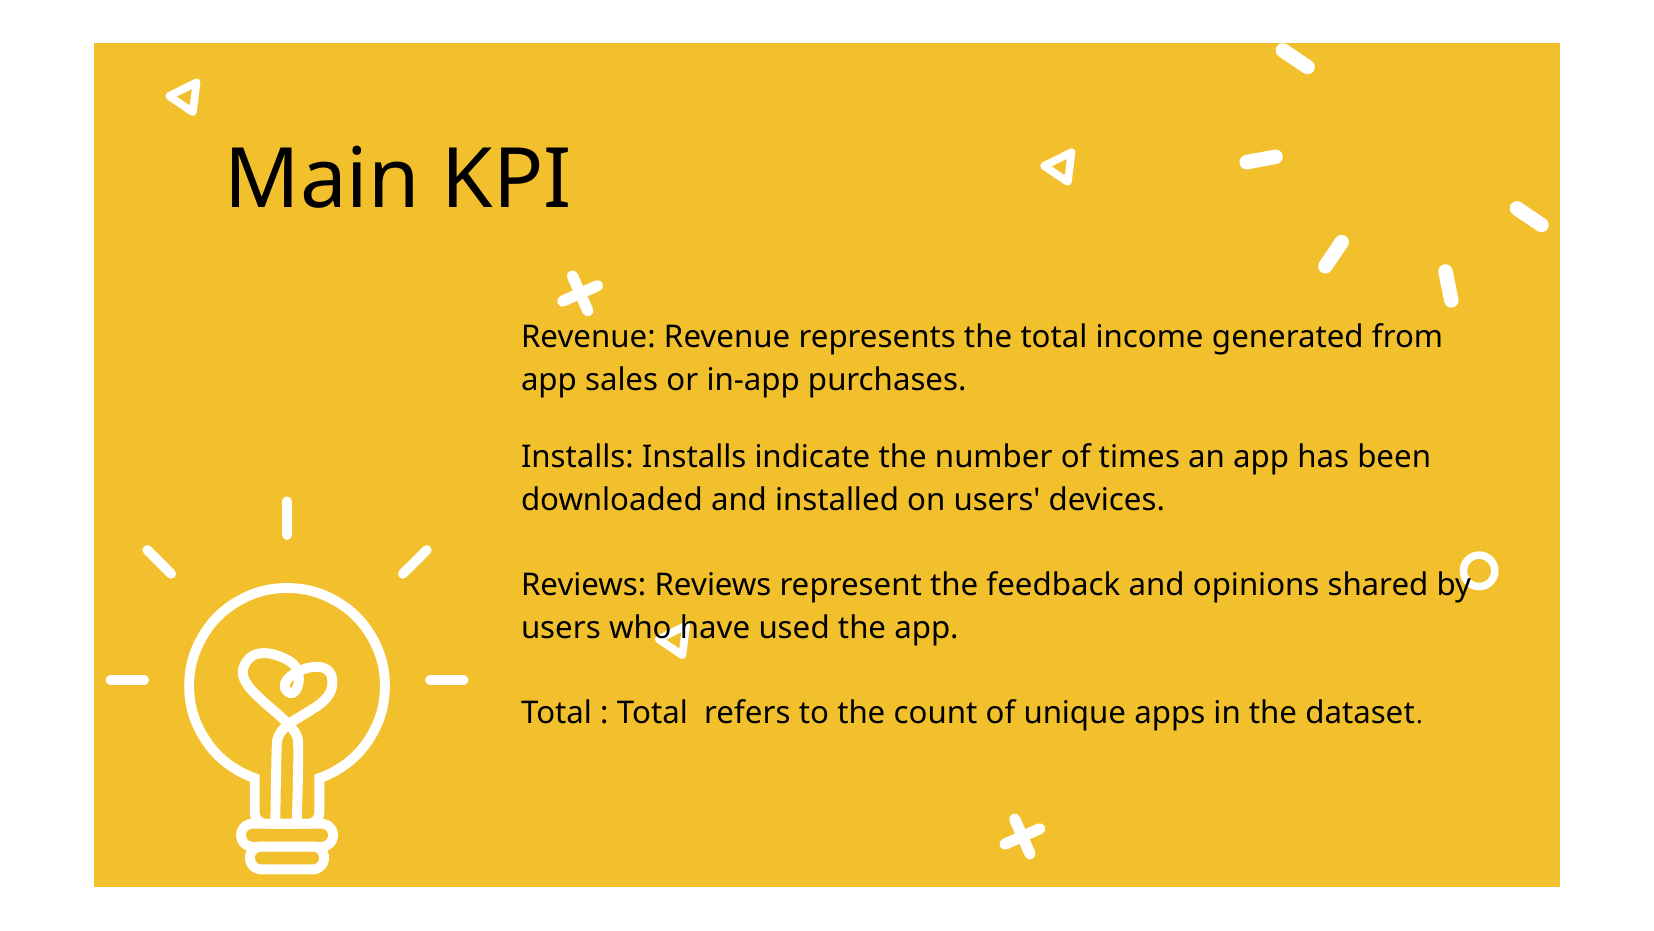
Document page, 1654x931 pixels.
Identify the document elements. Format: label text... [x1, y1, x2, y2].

text_box Revenue: Revenue represents the total income generated from app sales or in-app purchases. Installs: Installs indicate the number of times an app has been downloaded and installed on users' devices. Reviews: Reviews represent the feedback and opinions shared by users who have used the app. Total : Total refers to the count of unique apps in the dataset. [521, 313, 1477, 837]
title Main KPI [224, 118, 945, 232]
